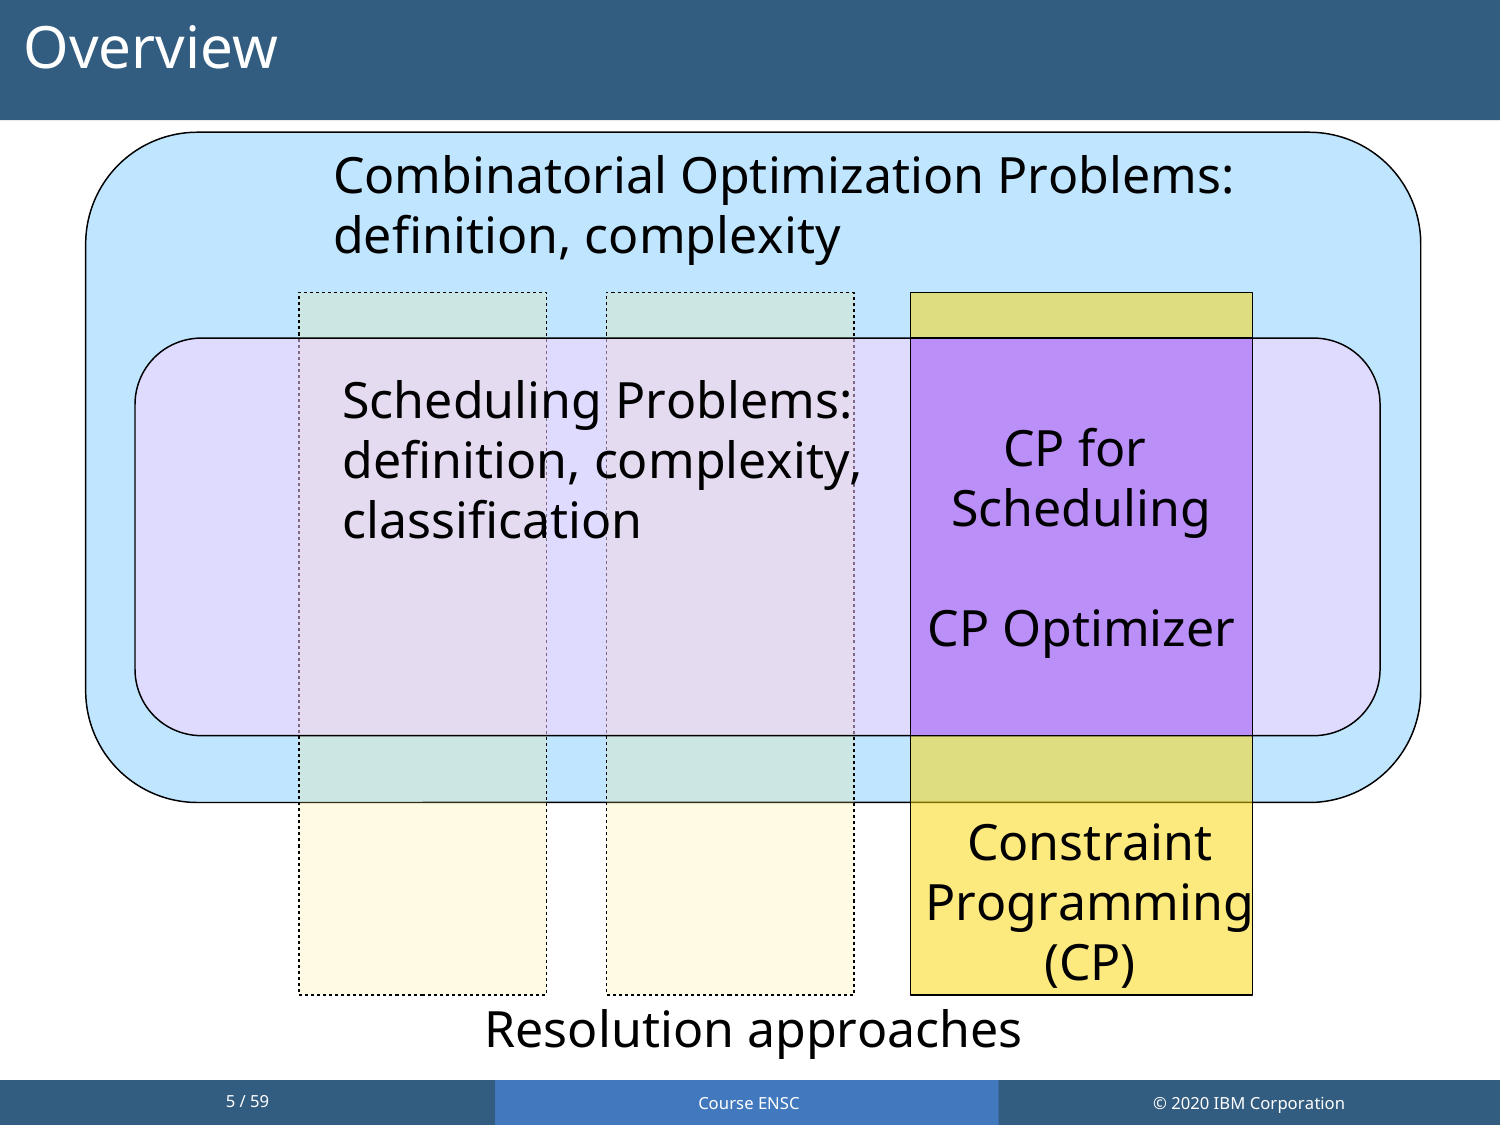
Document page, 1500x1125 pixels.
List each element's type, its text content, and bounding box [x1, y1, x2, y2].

text_box [85, 132, 1421, 995]
text_box Resolution approaches [470, 990, 1024, 1066]
title Overview [0, 0, 1500, 121]
text_box CP for Scheduling CP Optimizer [910, 338, 1253, 736]
text_box Scheduling Problems: definition, complexity, classification [327, 360, 863, 556]
text_box Combinatorial Optimization Problems: definition, complexity [318, 135, 1228, 271]
text_box Constraint Programming (CP) [910, 802, 1256, 998]
